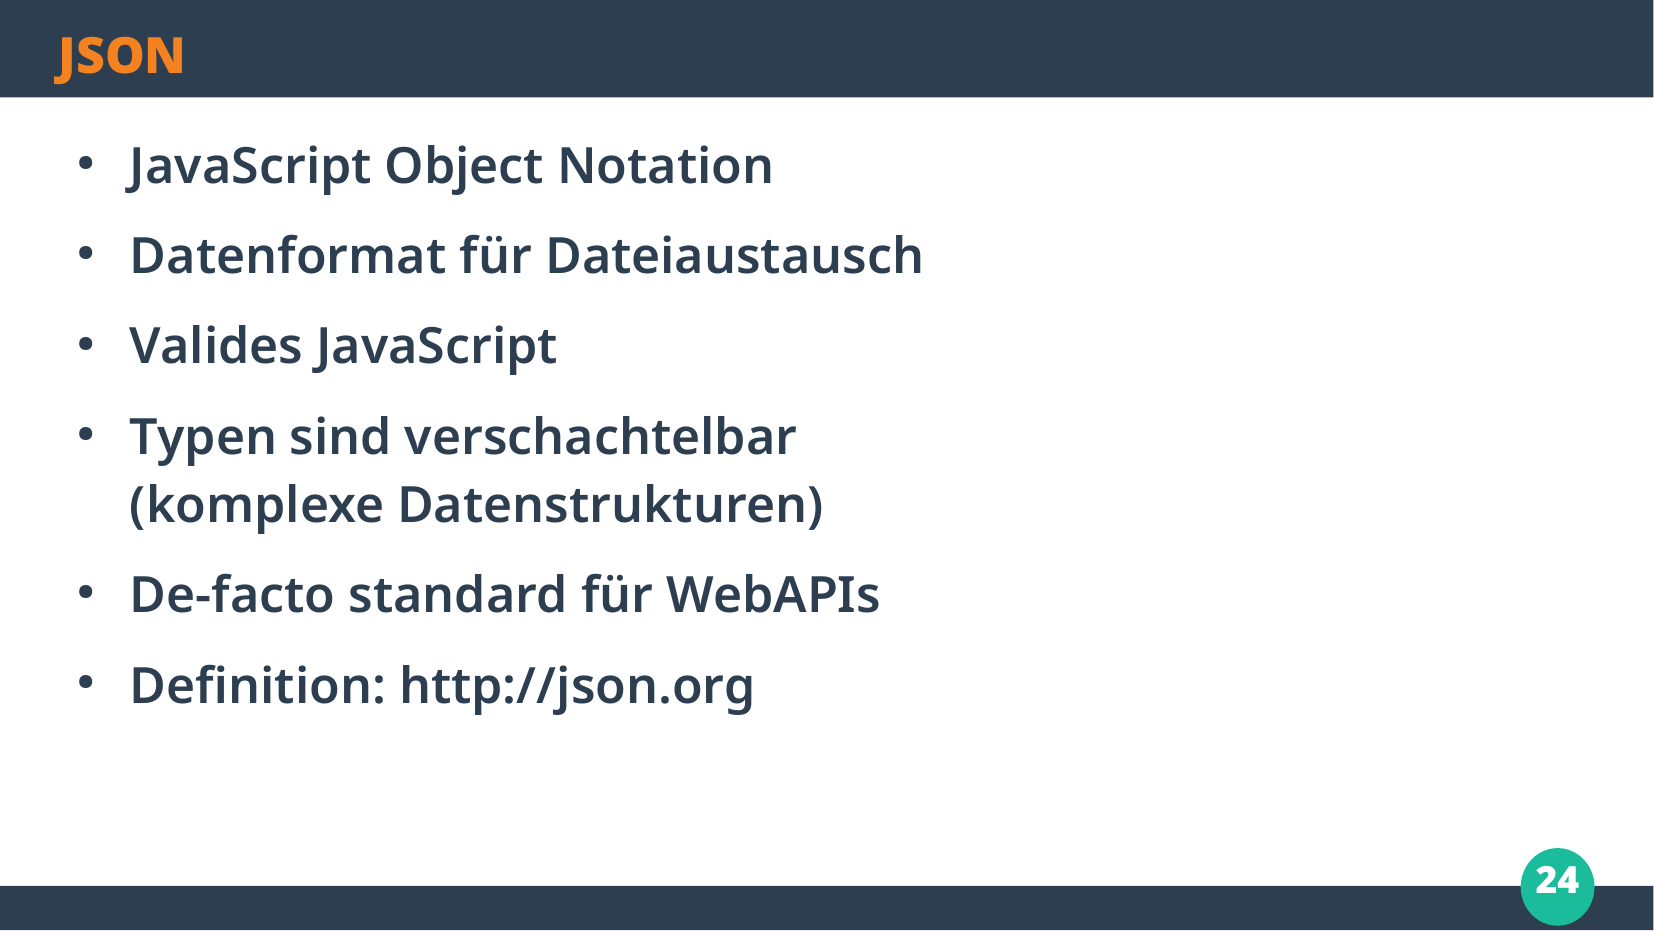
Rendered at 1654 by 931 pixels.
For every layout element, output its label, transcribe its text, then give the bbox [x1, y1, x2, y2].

title JSON [59, 8, 1595, 89]
list JavaScript Object Notation Datenformat für Dateiaustausch Valides JavaScript Typen sind verschachtelbar (komplexe Datenstrukturen) De-facto standard für WebAPIs Definition: http://json.org [59, 129, 1595, 864]
